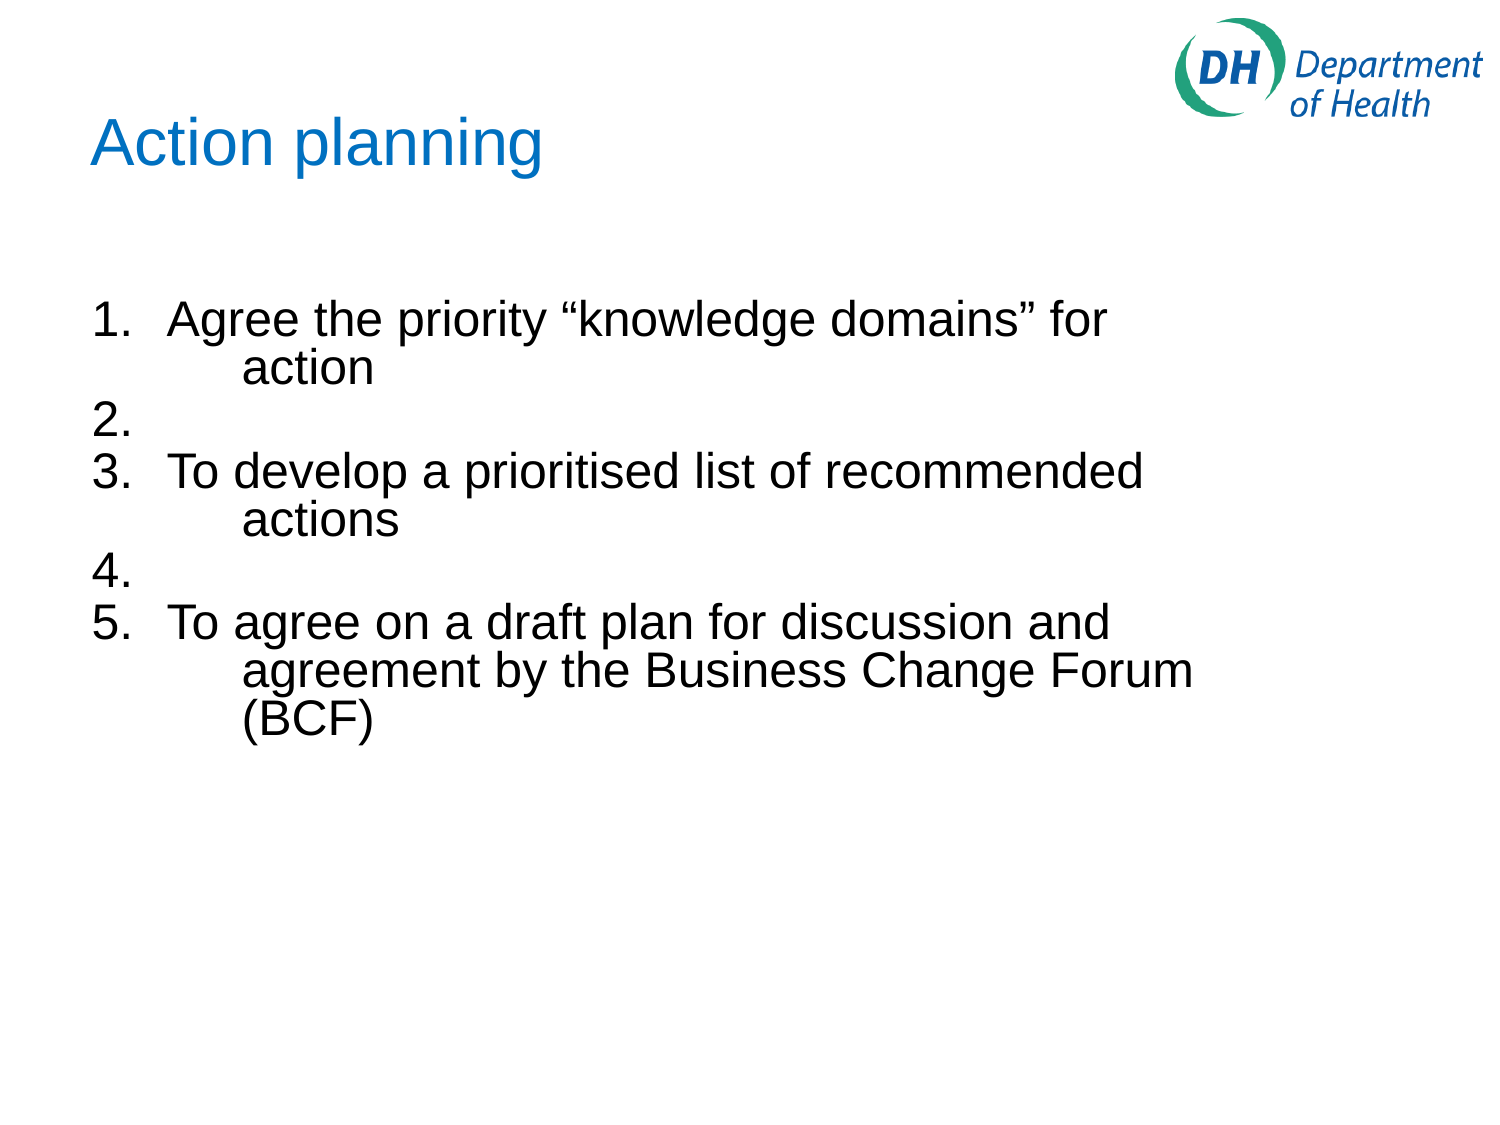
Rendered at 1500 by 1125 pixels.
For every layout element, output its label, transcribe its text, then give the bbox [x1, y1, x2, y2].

title Action planning [75, 45, 1426, 233]
picture [1175, 19, 1483, 117]
text_box Agree the priority “knowledge domains” for action To develop a prioritised list of recommended actions To agree on a draft plan for discussion and agreement by the Business Change Forum (BCF) [77, 291, 1246, 753]
